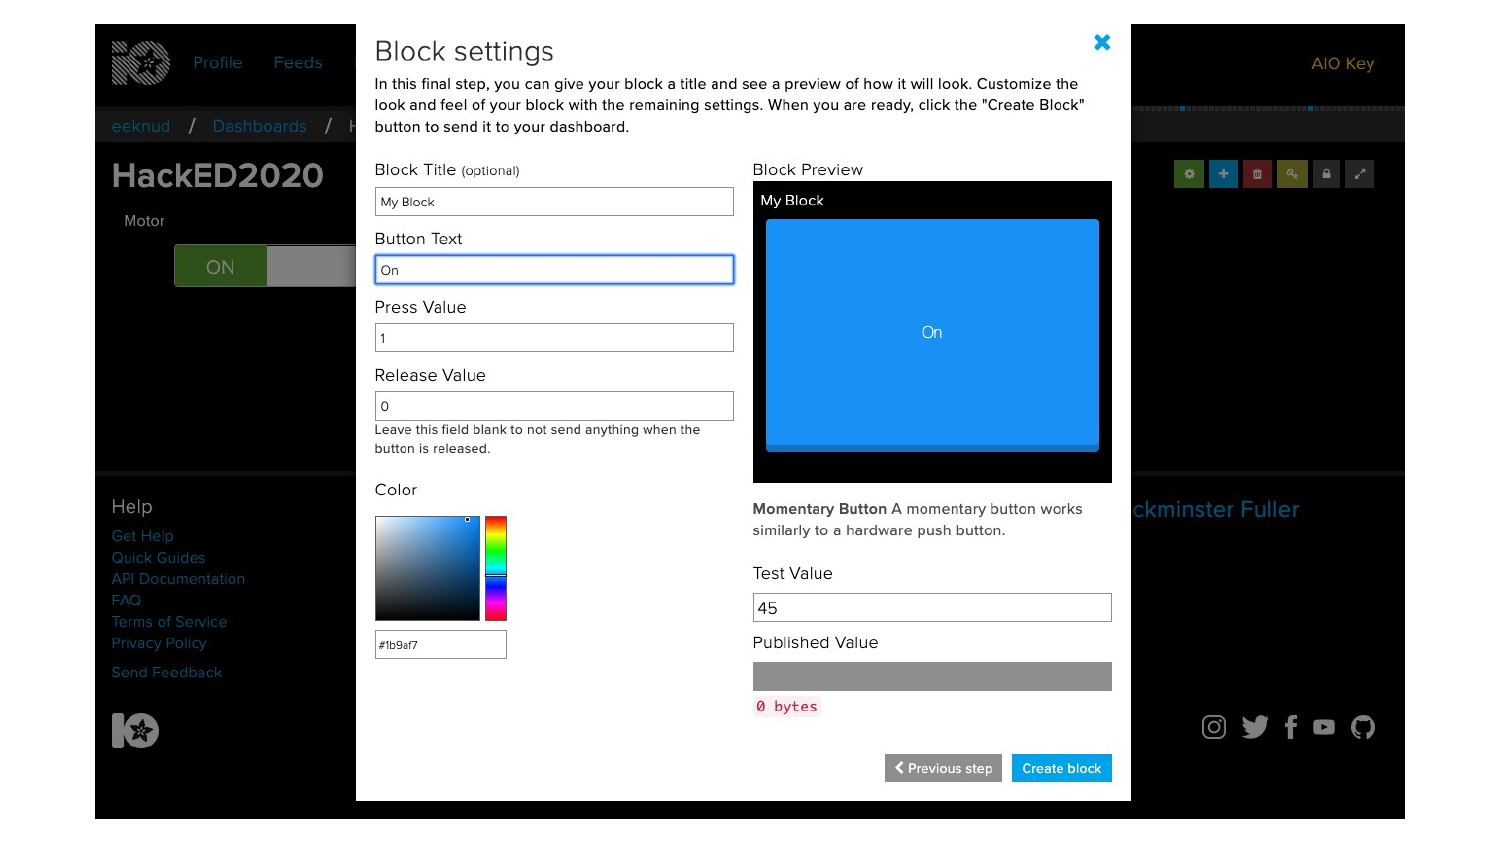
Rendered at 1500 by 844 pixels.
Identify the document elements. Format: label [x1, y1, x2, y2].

picture [95, 24, 1405, 819]
